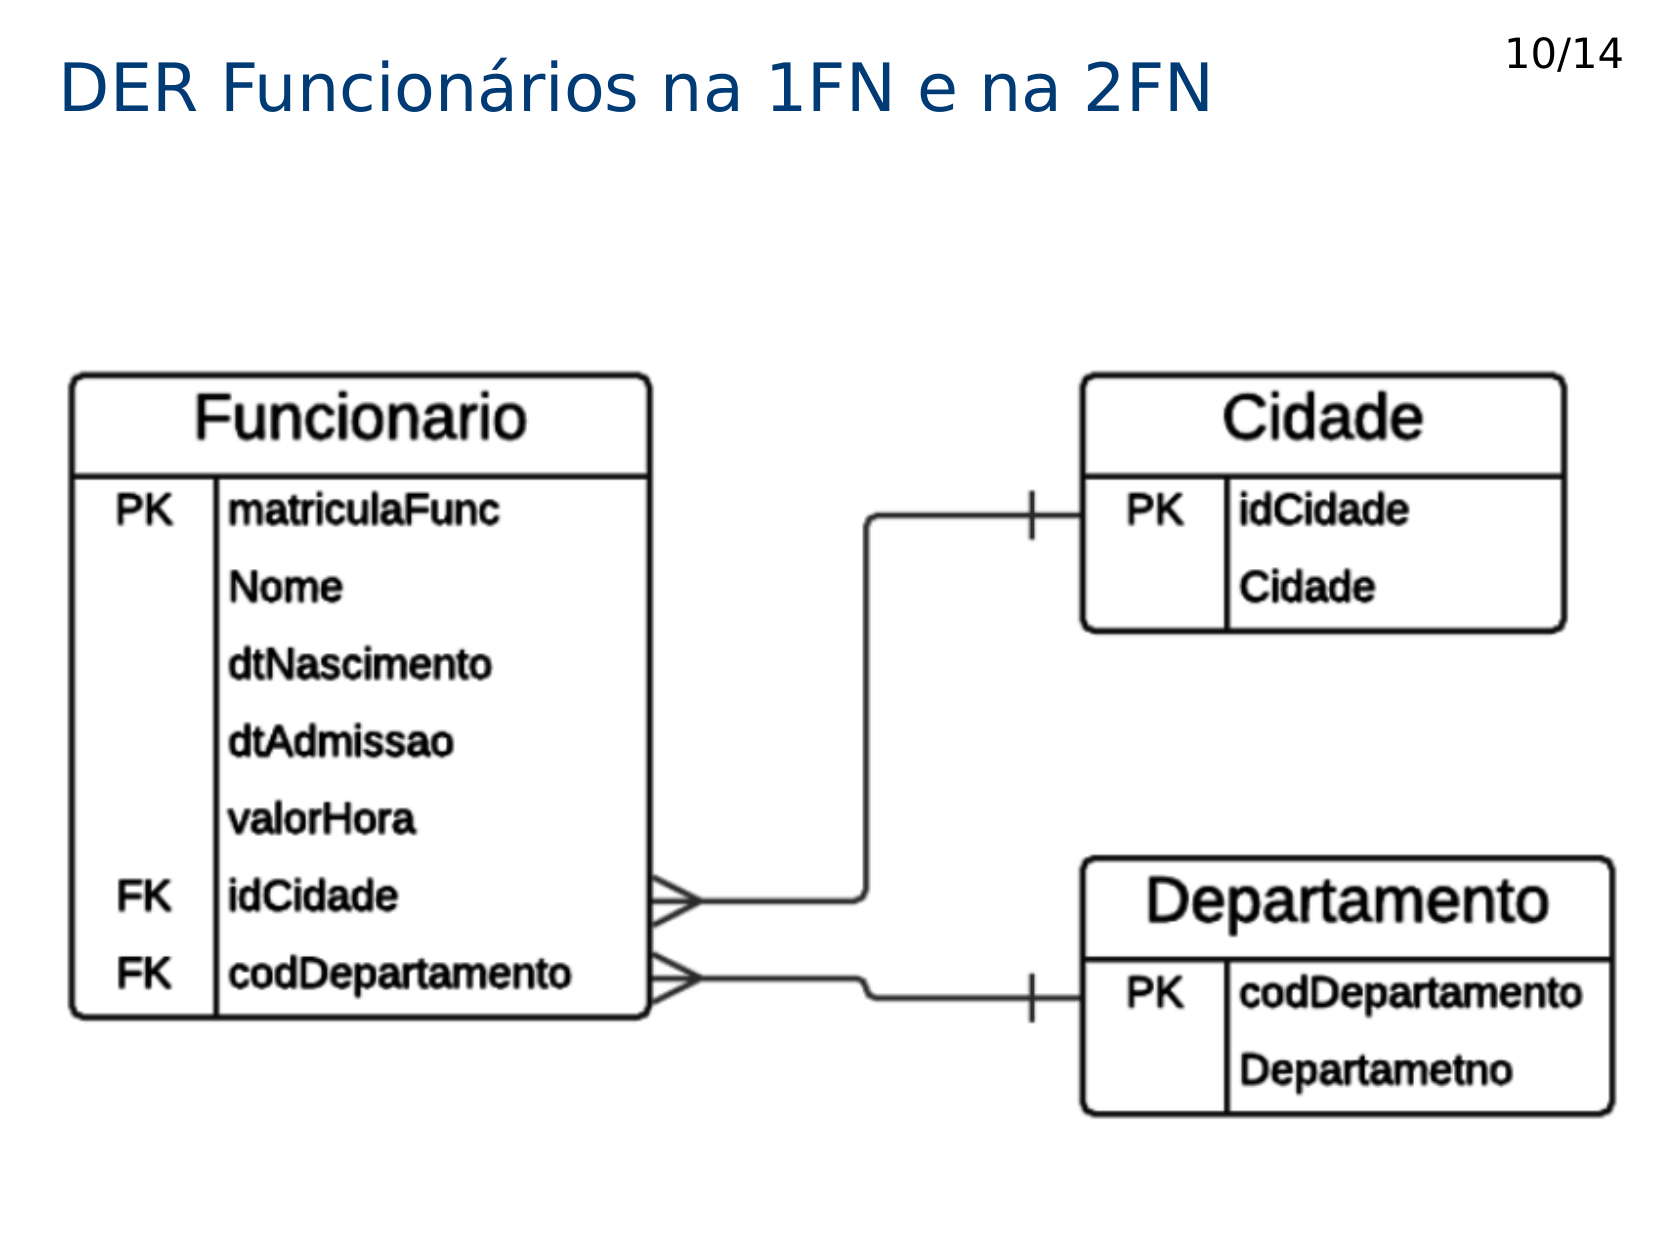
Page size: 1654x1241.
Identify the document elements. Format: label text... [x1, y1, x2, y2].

title DER Funcionários na 1FN e na 2FN [59, 29, 1506, 148]
picture [62, 363, 1625, 1127]
